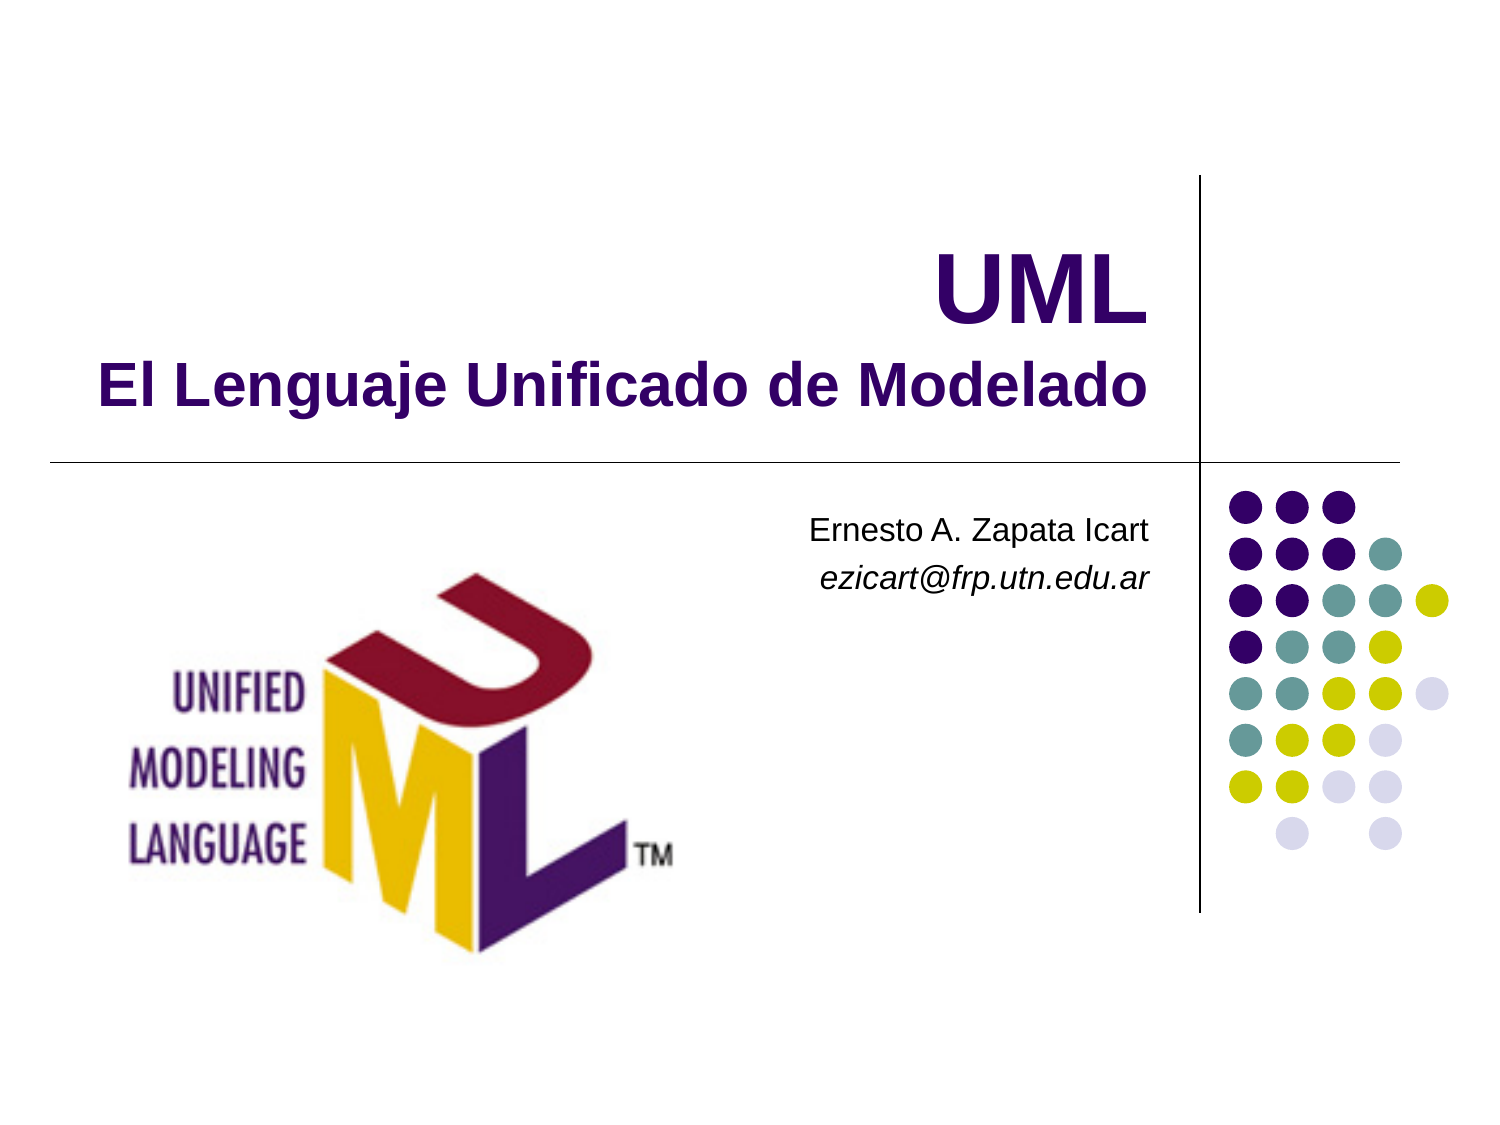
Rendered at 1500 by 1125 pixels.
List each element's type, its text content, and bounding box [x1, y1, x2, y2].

title UML El Lenguaje Unificado de Modelado [51, 76, 1165, 427]
picture [88, 527, 715, 1002]
subtitle Ernesto A. Zapata Icart ezicart@frp.utn.edu.ar [139, 500, 1165, 888]
